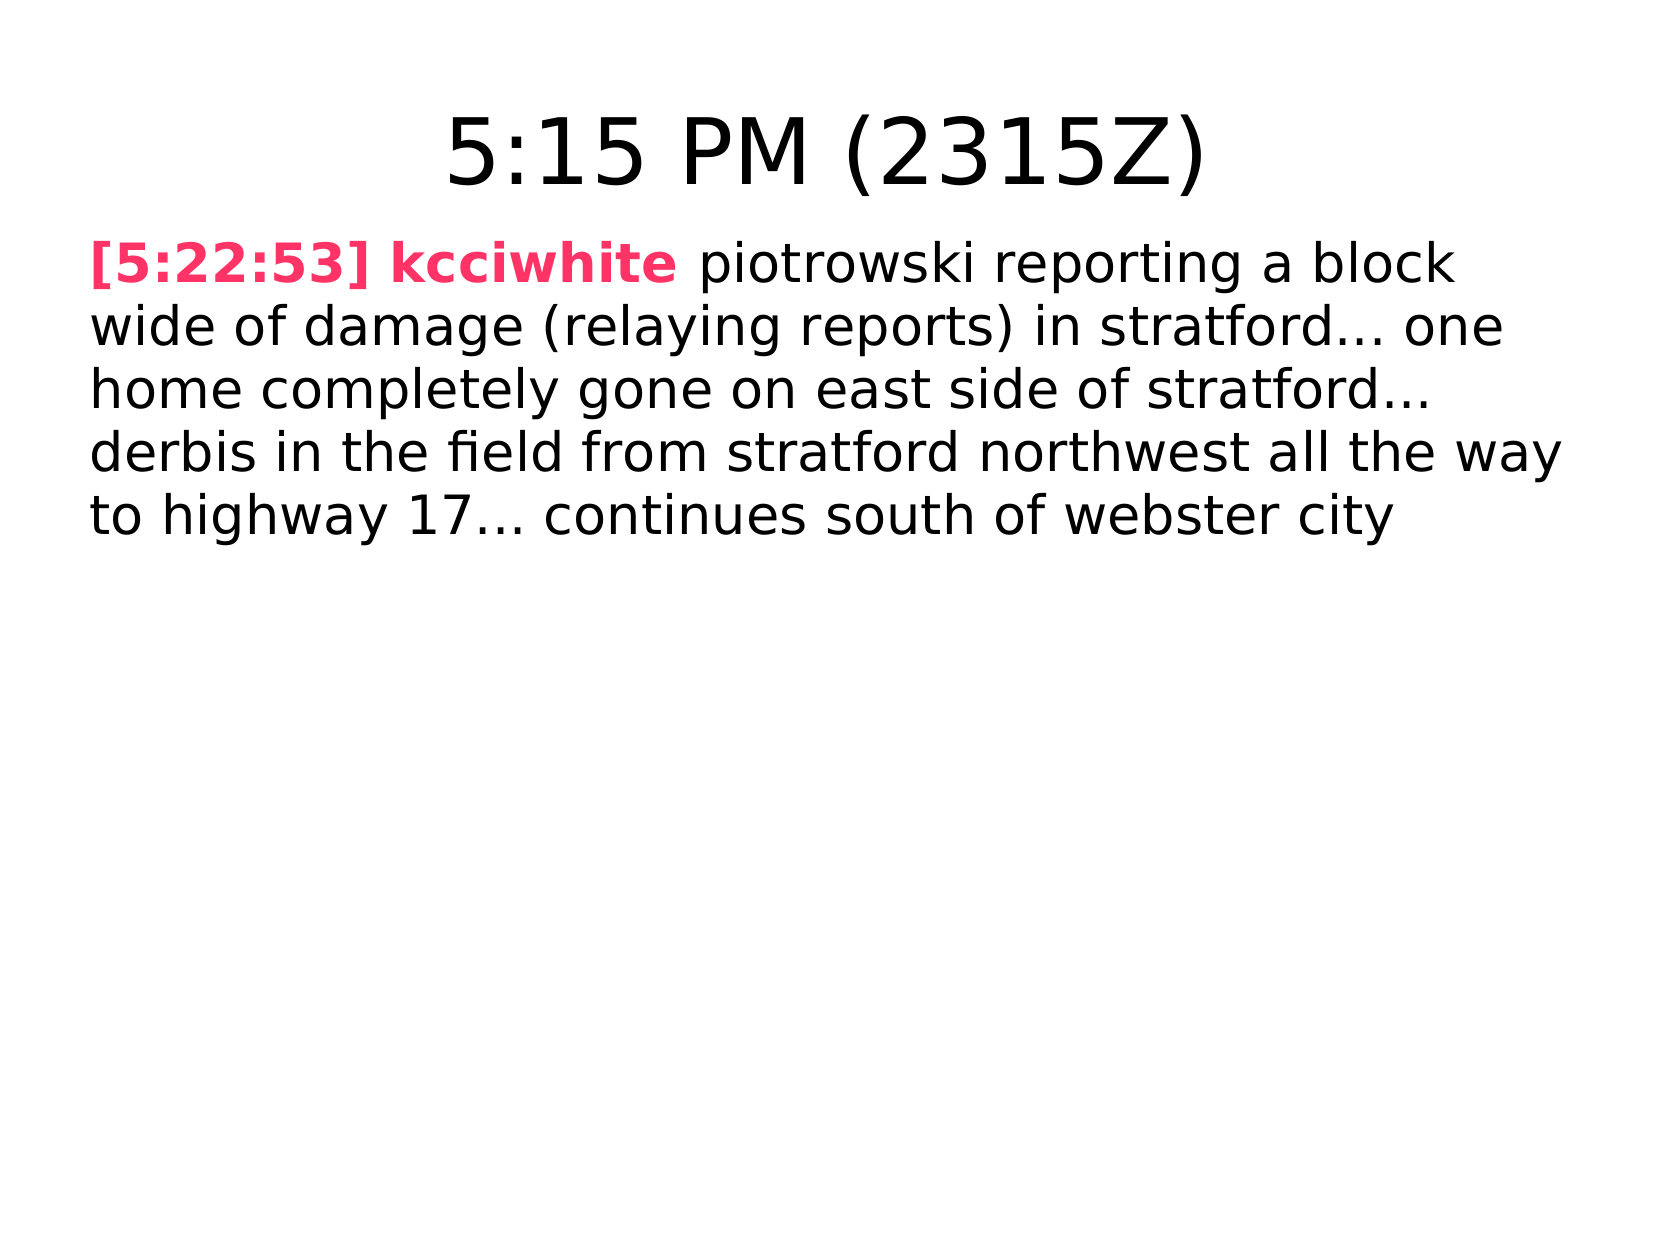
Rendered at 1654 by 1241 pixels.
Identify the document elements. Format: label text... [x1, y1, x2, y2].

title 5:15 PM (2315Z) [82, 49, 1571, 225]
text_box [5:22:53] kcciwhite piotrowski reporting a block wide of damage (relaying reports) in stratford... one home completely gone on east side of stratford... derbis in the field from stratford northwest all the way to highway 17... continues south of webster city [75, 225, 1613, 638]
